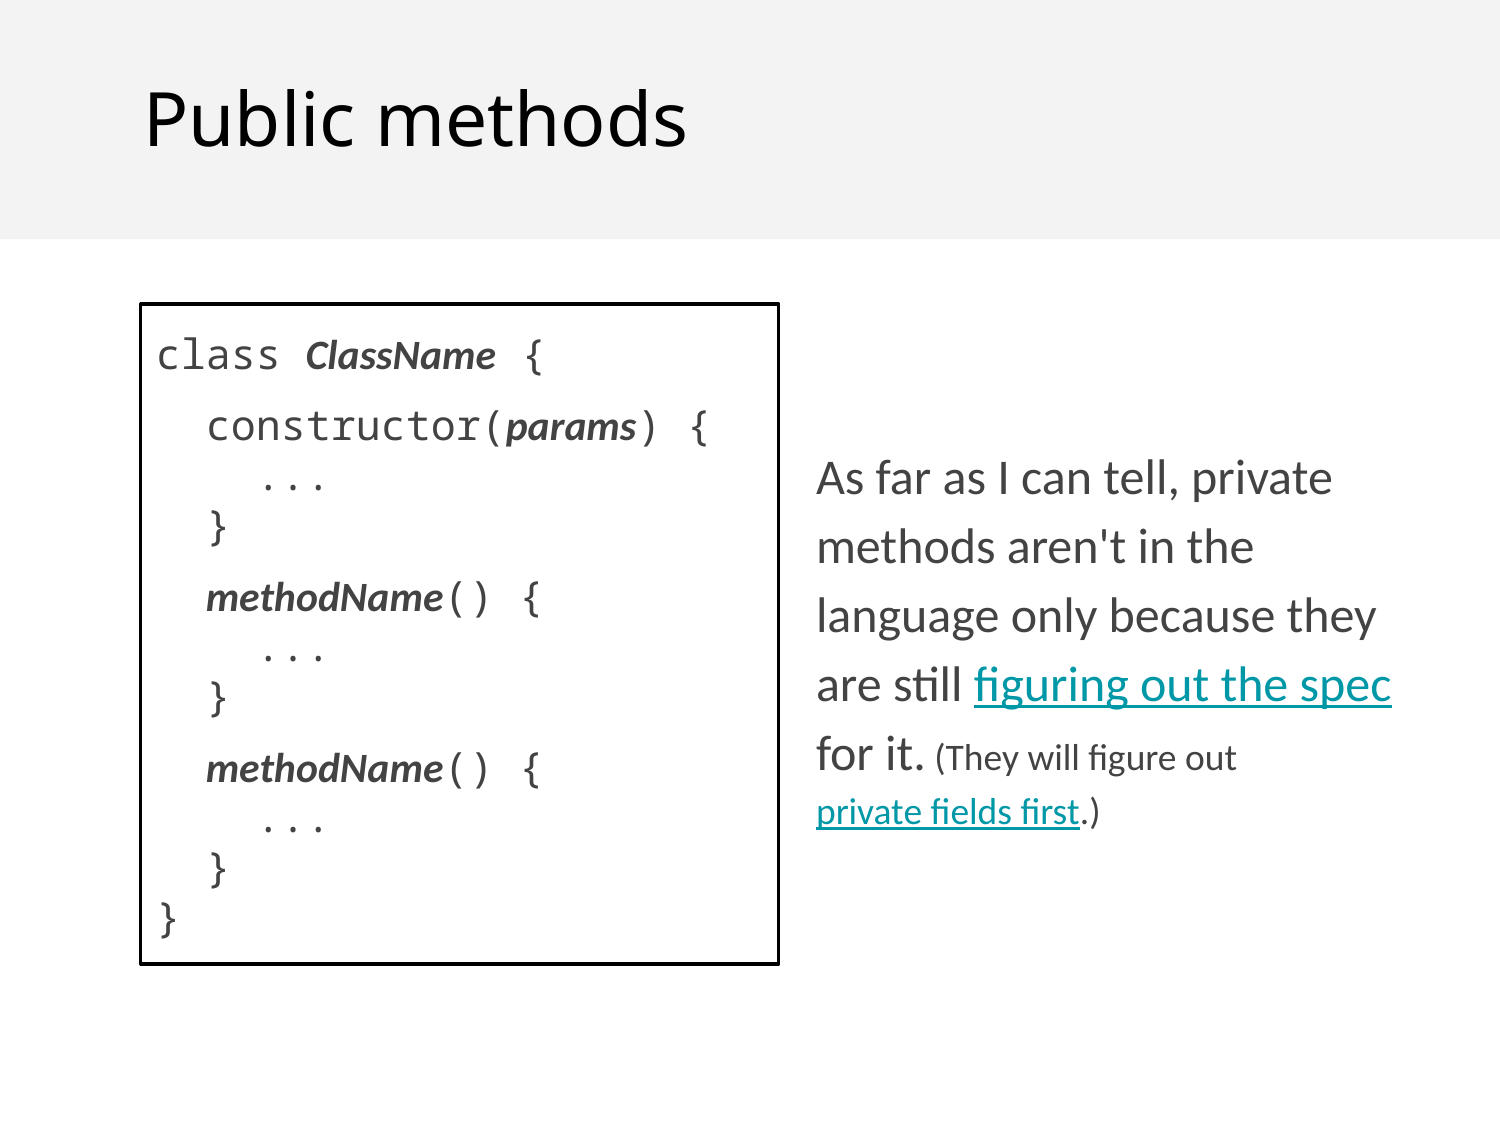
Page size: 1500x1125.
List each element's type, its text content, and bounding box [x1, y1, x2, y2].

text_box class ClassName { constructor(params) { ... } methodName() { ... } methodName() { ... } } [140, 303, 779, 965]
title Public methods [128, 56, 1372, 183]
list As far as I can tell, private methods aren't in the language only because they are still figuring out the spec for it. (They will figure out private fields first.) [801, 304, 1459, 965]
